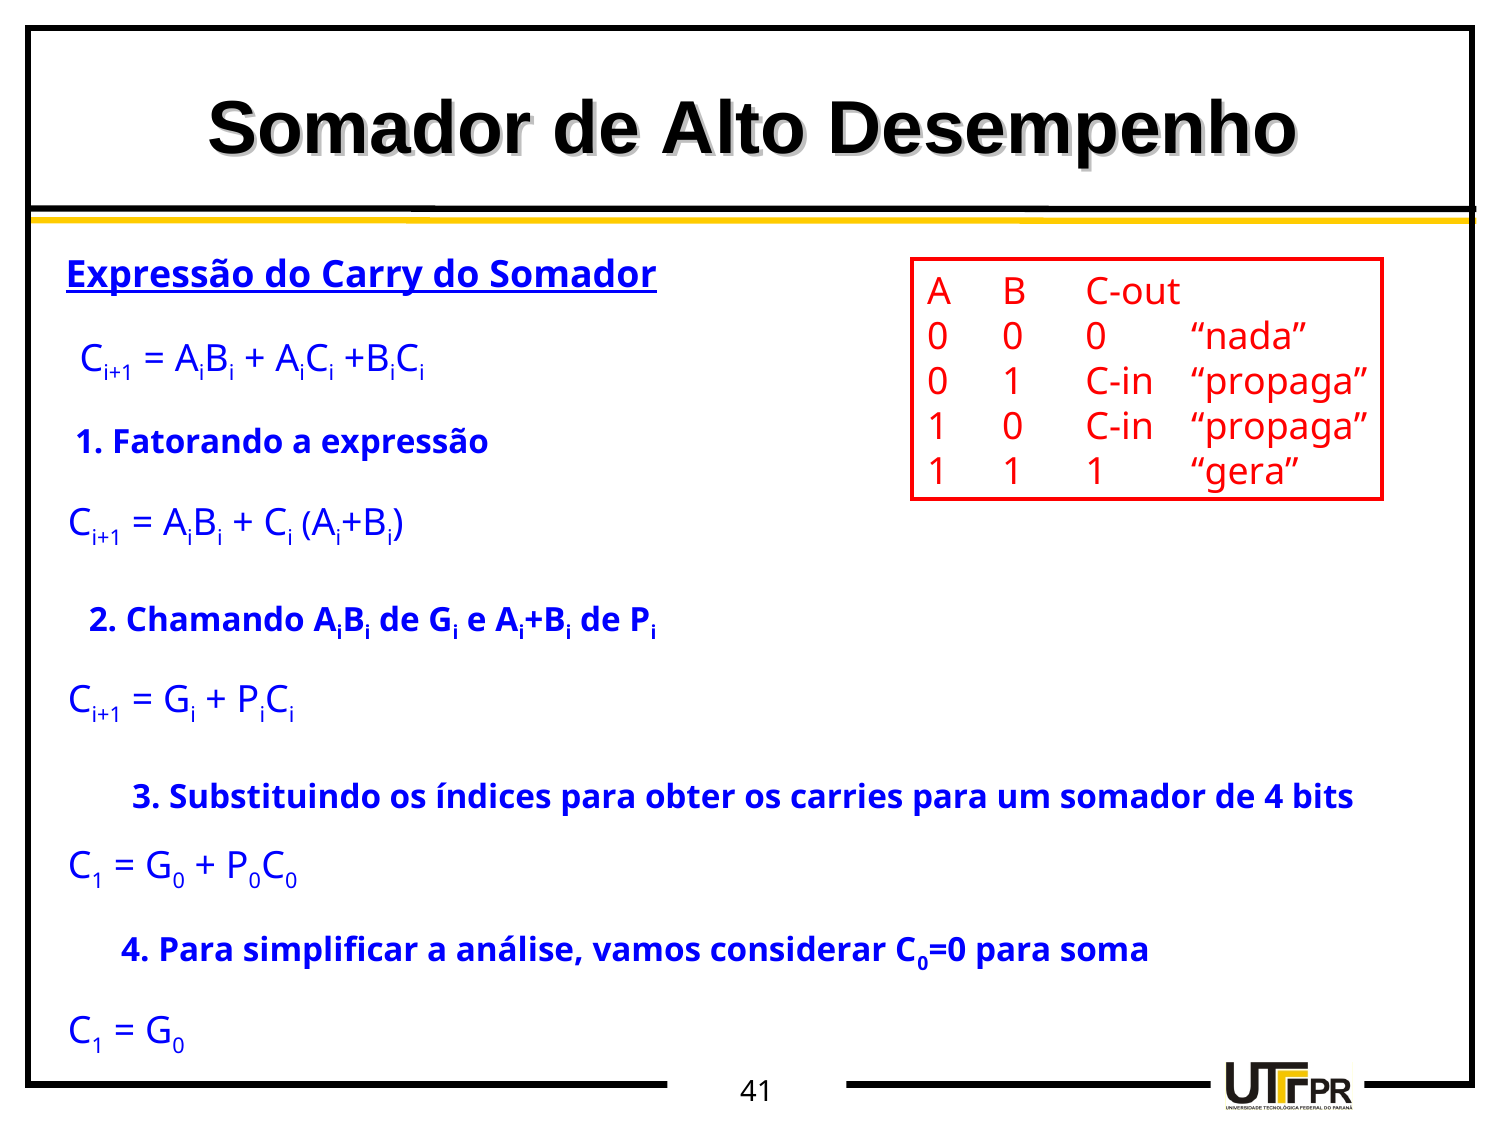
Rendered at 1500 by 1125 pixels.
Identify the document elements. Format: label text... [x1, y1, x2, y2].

text_box Ci+1 = AiBi + Ci (Ai+Bi) [53, 491, 491, 557]
title Somador de Alto Desempenho [29, 85, 1477, 180]
picture [1225, 1062, 1353, 1110]
text_box 2. Chamando AiBi de Gi e Ai+Bi de Pi [73, 590, 672, 651]
text_box Ci+1 = AiBi + AiCi +BiCi [64, 326, 502, 392]
text_box Expressão do Carry do Somador [50, 242, 673, 303]
text_box C1 = G0 + P0C0 [53, 834, 491, 900]
text_box A B C-out 0 0 0 “nada” 0 1 C-in “propaga” 1 0 C-in “propaga” 1 1 1 “gera” [912, 259, 1383, 499]
text_box 1. Fatorando a expressão [60, 412, 505, 469]
text_box 3. Substituindo os índices para obter os carries para um somador de 4 bits [117, 767, 1371, 823]
text_box 4. Para simplificar a análise, vamos considerar C0=0 para soma [106, 920, 1165, 982]
text_box C1 = G0 [53, 998, 491, 1065]
text_box Ci+1 = Gi + PiCi [53, 668, 491, 734]
